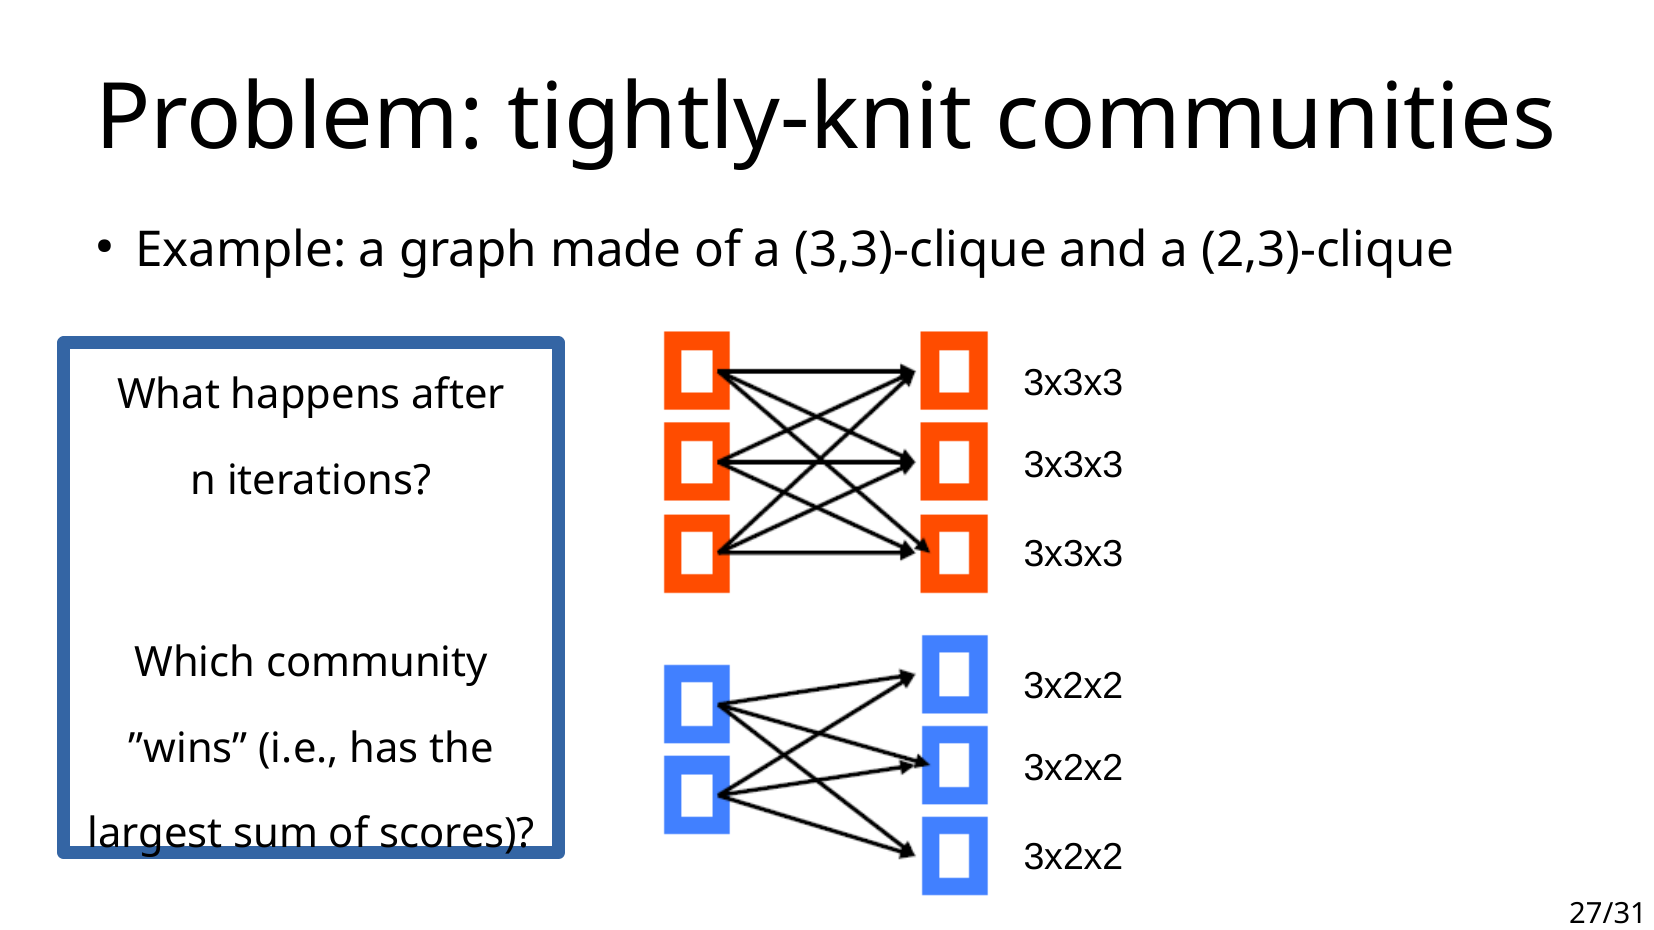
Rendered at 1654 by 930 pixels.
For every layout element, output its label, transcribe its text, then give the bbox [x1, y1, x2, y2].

title Problem: tightly-knit communities [82, 1, 1571, 213]
text_box What happens after n iterations? Which community ”wins” (i.e., has the largest sum of scores)? [63, 342, 559, 853]
text_box 3x2x2 [1008, 739, 1139, 797]
list Example: a graph made of a (3,3)-clique and a (2,3)-clique [82, 213, 1571, 314]
text_box 3x2x2 [1008, 656, 1139, 714]
text_box 3x3x3 [1008, 436, 1139, 494]
text_box 3x3x3 [1008, 353, 1139, 411]
picture [630, 302, 1006, 922]
text_box 3x2x2 [1008, 828, 1139, 885]
text_box 3x3x3 [1008, 524, 1139, 582]
